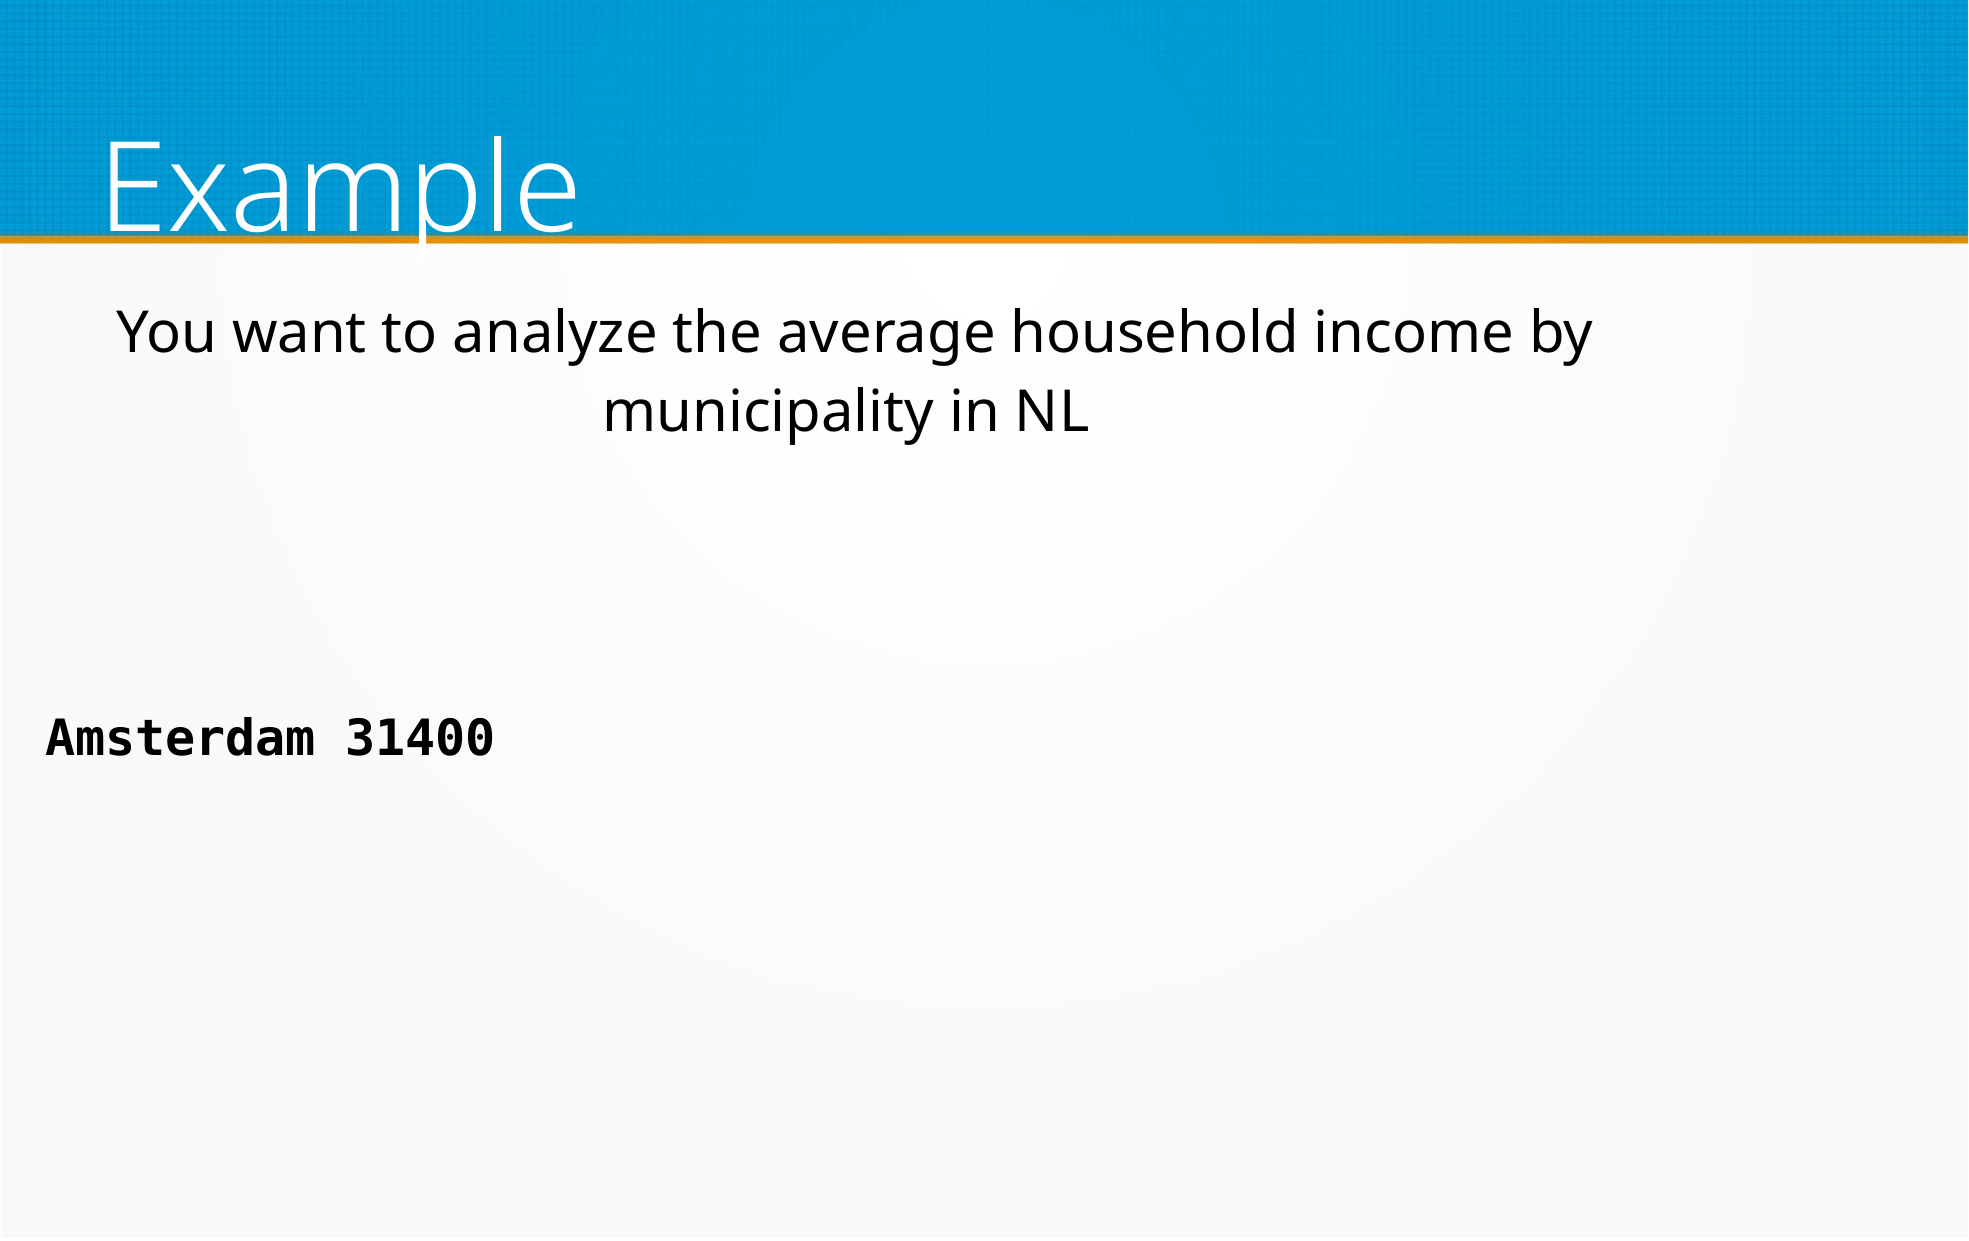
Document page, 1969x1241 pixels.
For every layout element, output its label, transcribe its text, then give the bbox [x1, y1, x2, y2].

text_box Amsterdam 31400 [45, 708, 511, 826]
title Example [98, 49, 1870, 257]
picture [0, 233, 1969, 1241]
list You want to analyze the average household income by municipality in NL [98, 290, 1870, 451]
